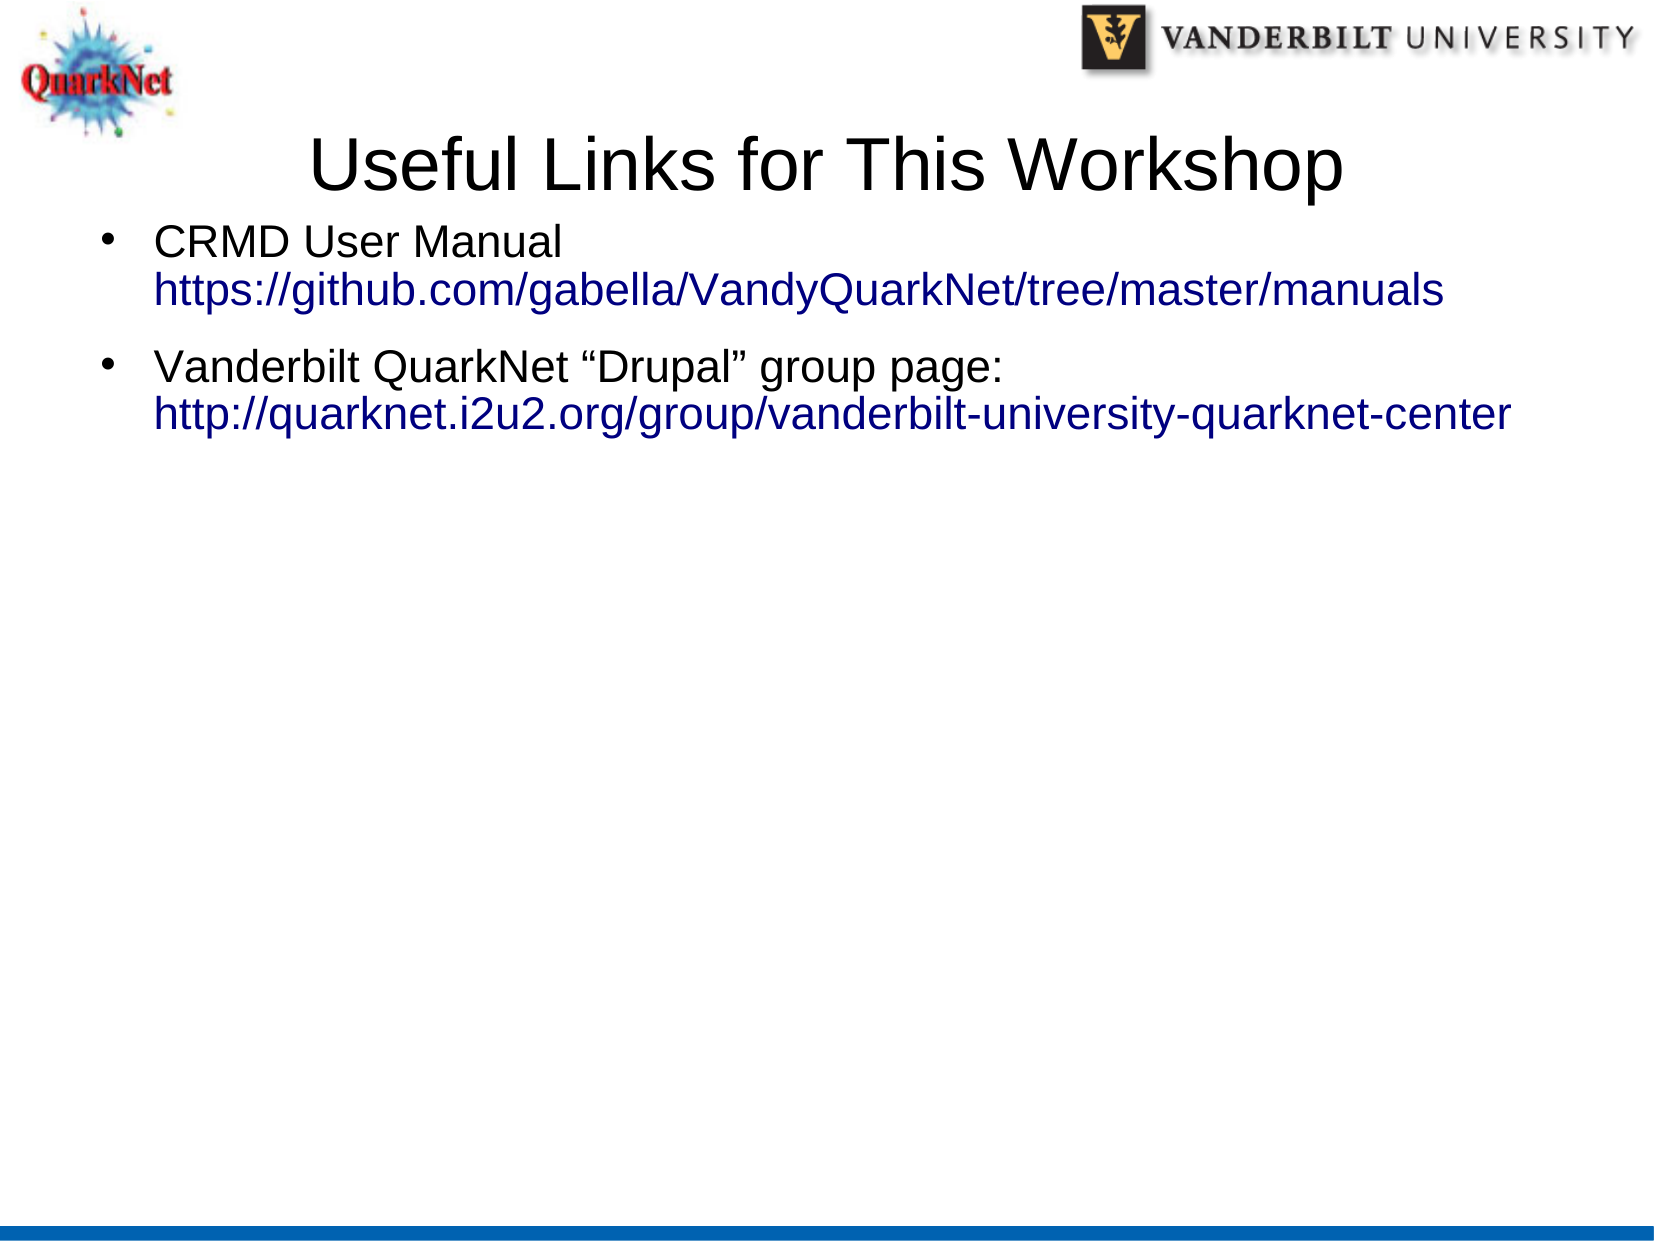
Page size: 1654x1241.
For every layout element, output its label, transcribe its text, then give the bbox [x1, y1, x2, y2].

list CRMD User Manual https://github.com/gabella/VandyQuarkNet/tree/master/manuals Vanderbilt QuarkNet “Drupal” group page: http://quarknet.i2u2.org/group/vanderbilt-university-quarknet-center [82, 219, 1571, 1156]
picture [1078, 1, 1649, 85]
title Useful Links for This Workshop [121, 83, 1534, 219]
picture [4, 1, 188, 152]
